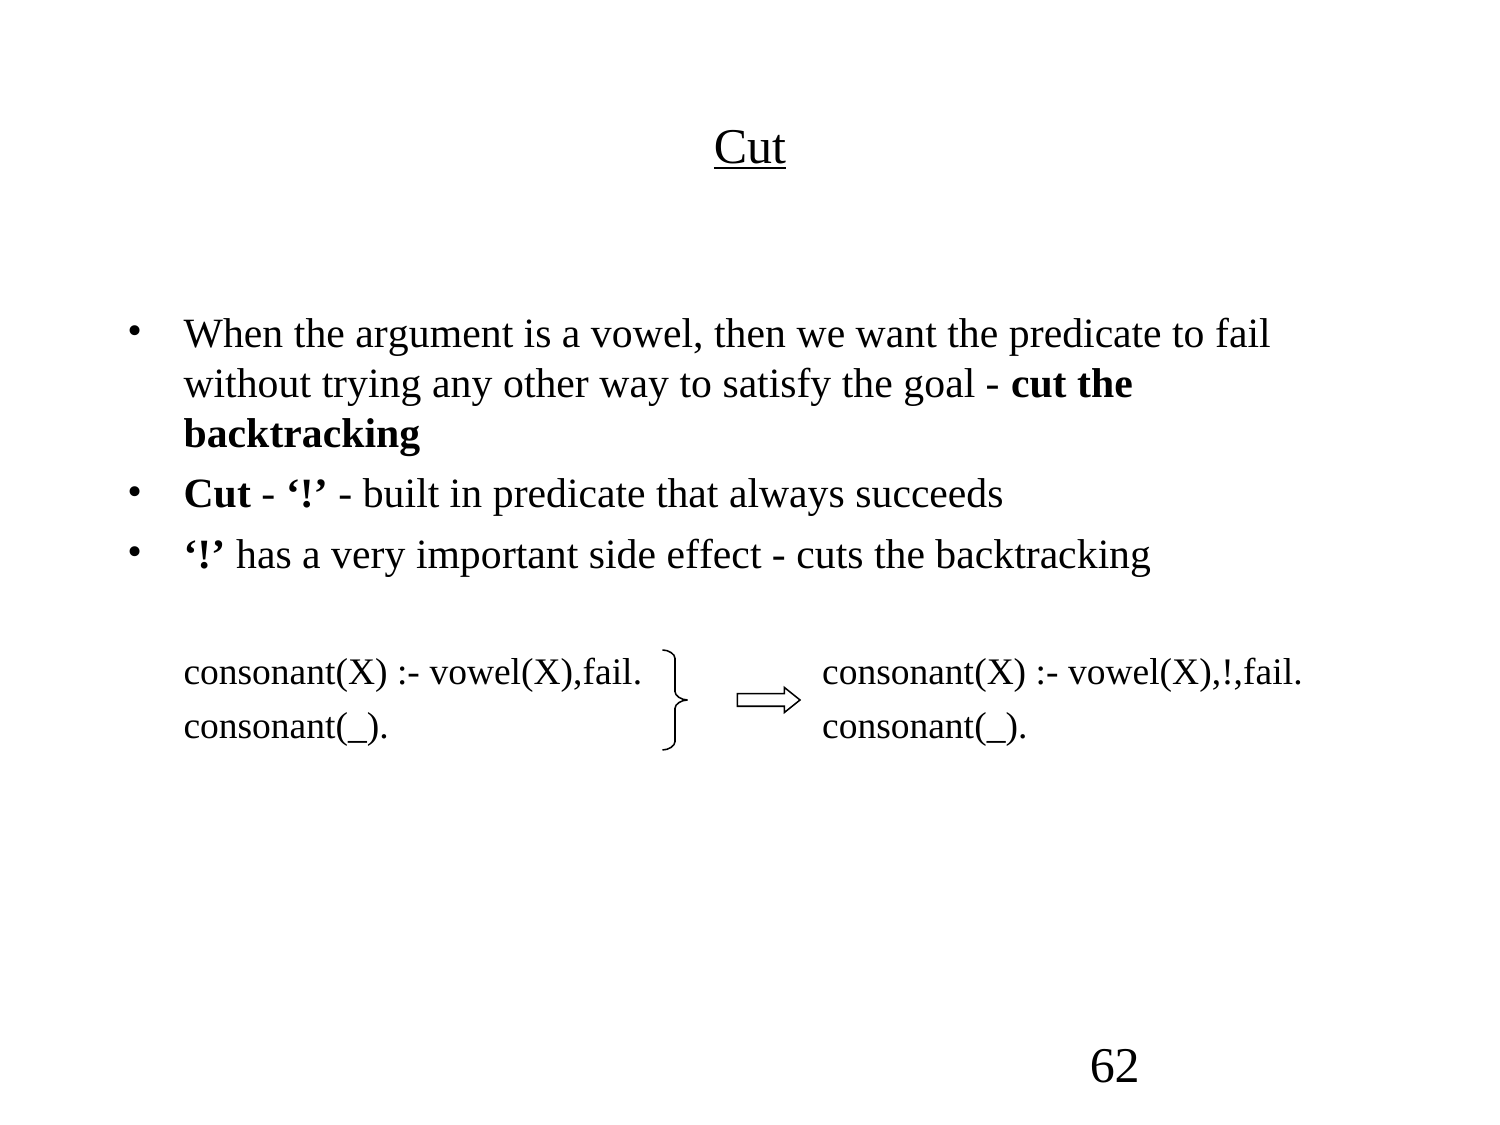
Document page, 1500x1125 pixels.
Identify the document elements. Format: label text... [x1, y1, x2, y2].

list When the argument is a vowel, then we want the predicate to fail without trying any other way to satisfy the goal - cut the backtracking Cut - ‘!’ - built in predicate that always succeeds ‘!’ has a very important side effect - cuts the backtracking consonant(X) :- vowel(X),fail. consonant(X) :- vowel(X),!,fail. consonant(_). consonant(_). [112, 237, 1388, 1075]
title Cut [112, 49, 1388, 237]
text_box [737, 687, 801, 713]
